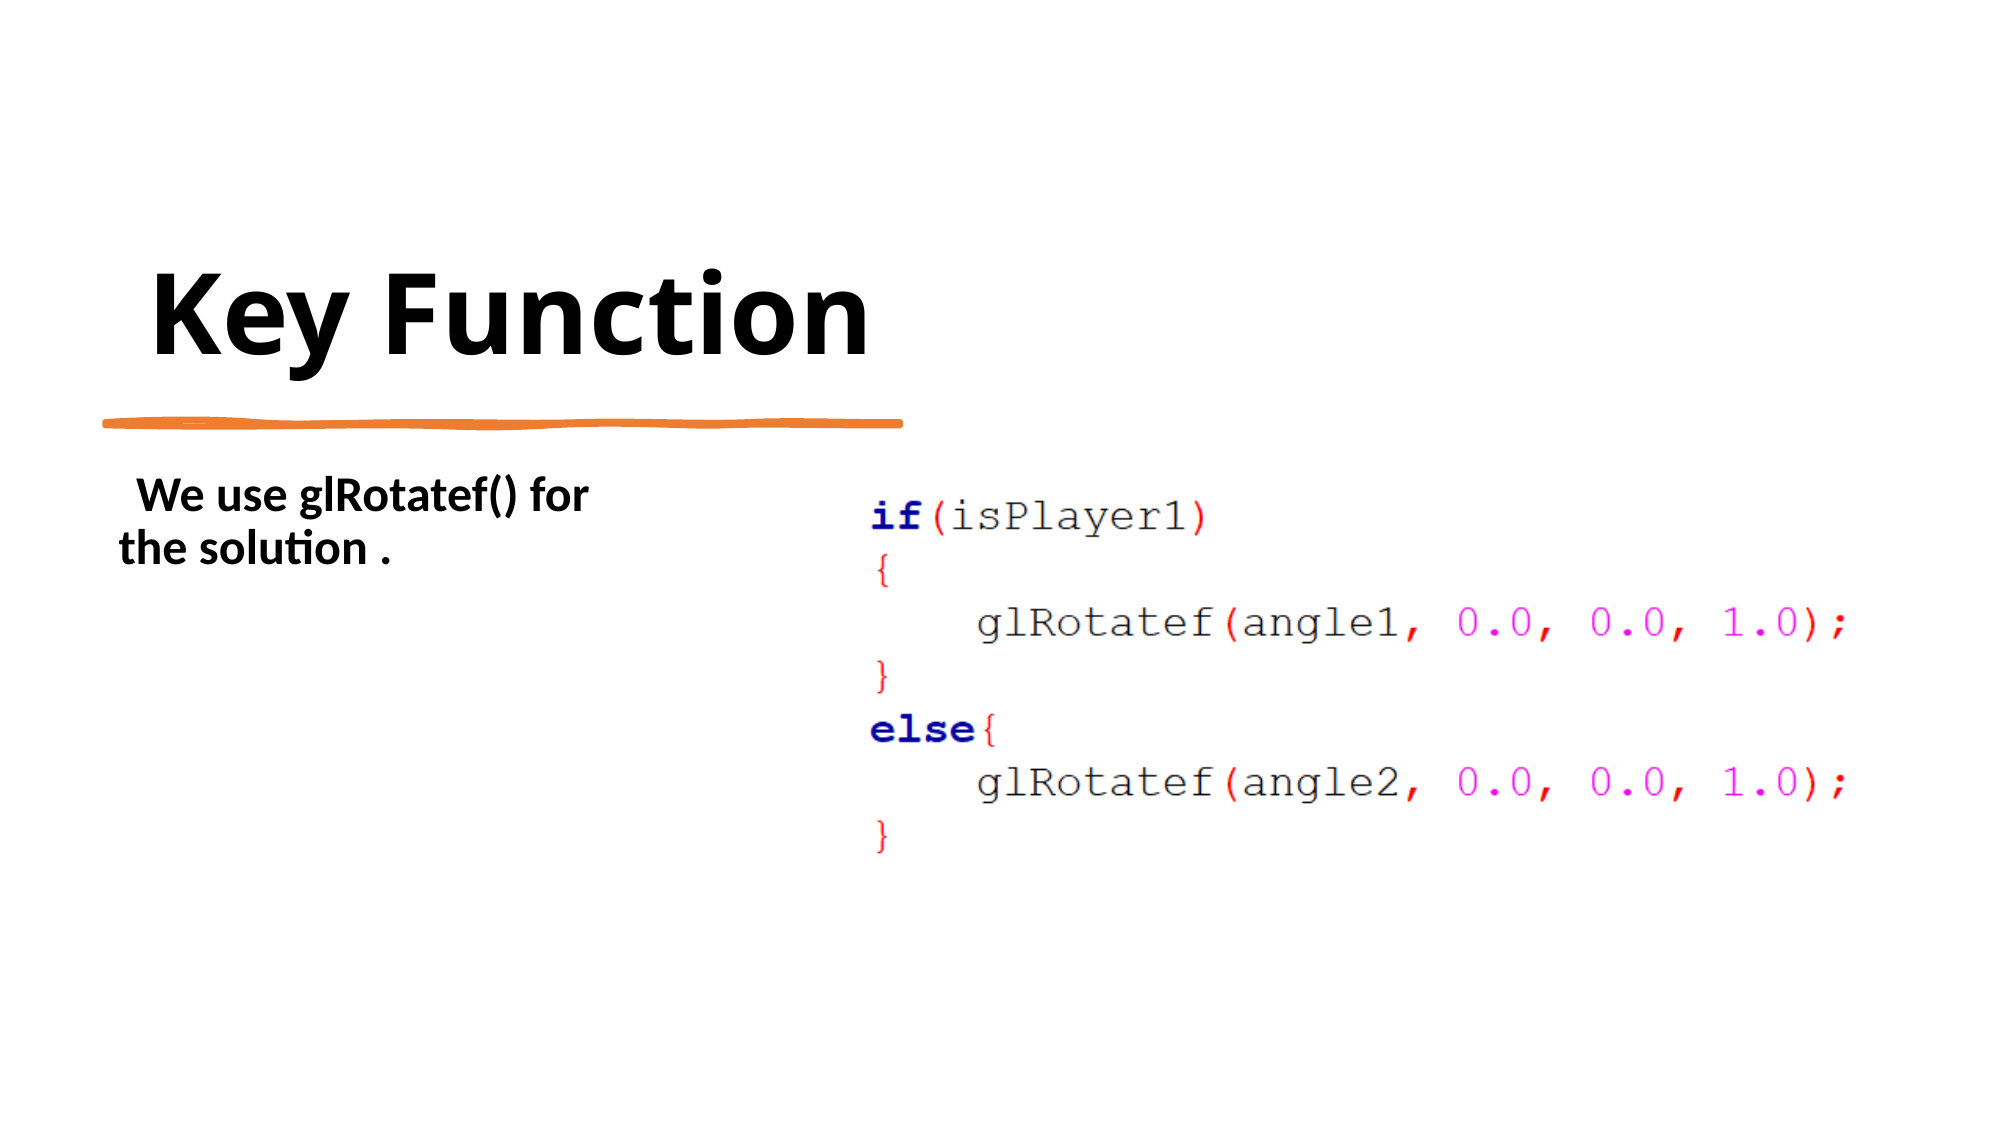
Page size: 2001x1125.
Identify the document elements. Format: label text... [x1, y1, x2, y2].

title Key Function [103, 104, 938, 387]
text_box [105, 420, 901, 427]
text_box We use glRotatef() for the solution . [103, 460, 666, 1020]
picture [862, 498, 1896, 863]
